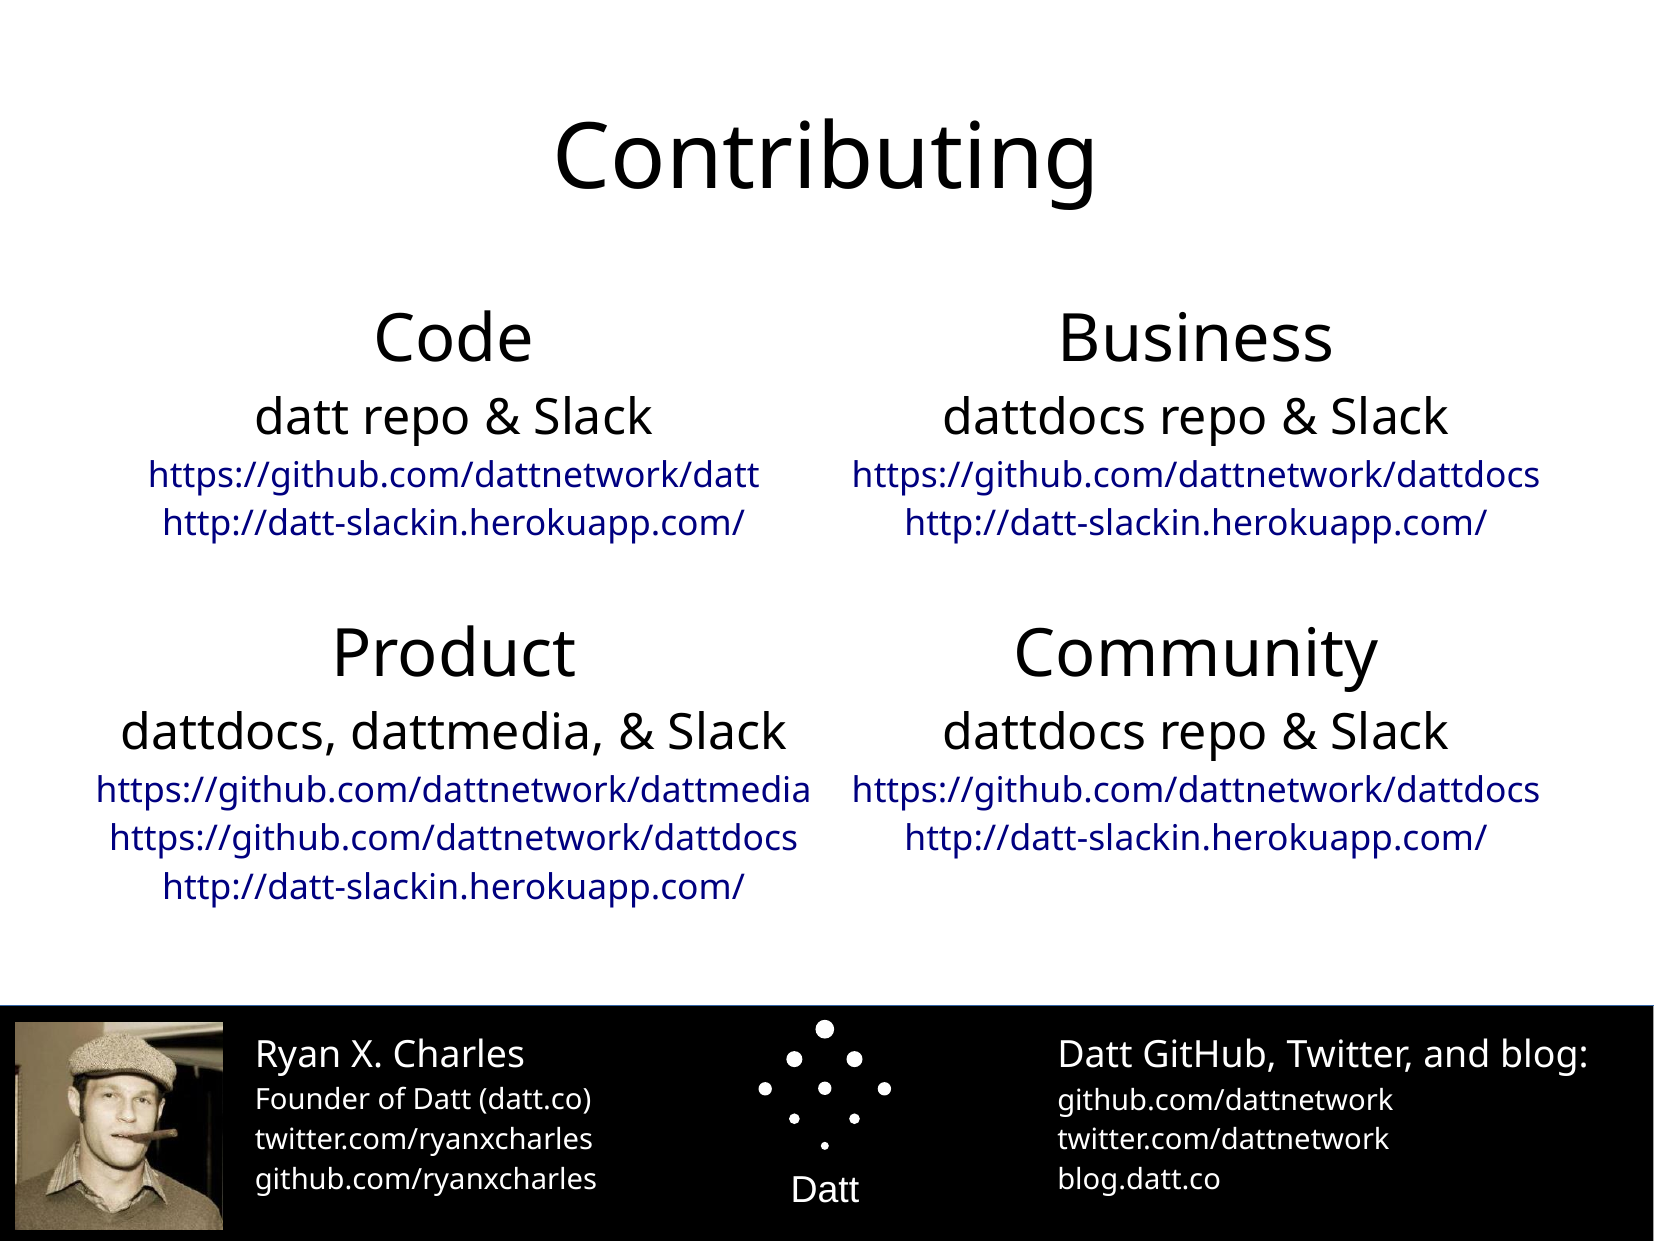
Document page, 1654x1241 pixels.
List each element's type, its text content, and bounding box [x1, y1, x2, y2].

text_box Product dattdocs, dattmedia, & Slack https://github.com/dattnetwork/dattmedia https://github.com/dattnetwork/dattdocs http://datt-slackin.herokuapp.com/ [82, 605, 826, 911]
text_box Community dattdocs repo & Slack https://github.com/dattnetwork/dattdocs http://datt-slackin.herokuapp.com/ [826, 605, 1568, 862]
text_box Datt [735, 1161, 916, 1241]
title Contributing [82, 49, 1571, 257]
text_box Datt GitHub, Twitter, and blog: github.com/dattnetwork twitter.com/dattnetwork blog.datt.co [1042, 1020, 1654, 1241]
picture [15, 1022, 223, 1231]
text_box Business dattdocs repo & Slack https://github.com/dattnetwork/dattdocs http://datt-slackin.herokuapp.com/ [825, 290, 1568, 547]
picture [757, 1017, 893, 1153]
text_box [0, 1005, 1654, 1241]
text_box Ryan X. Charles Founder of Datt (datt.co) twitter.com/ryanxcharles github.com/ryanxcharles [240, 1020, 976, 1241]
subtitle Code datt repo & Slack https://github.com/dattnetwork/datt http://datt-slackin.herokuapp.com/ [82, 290, 825, 547]
